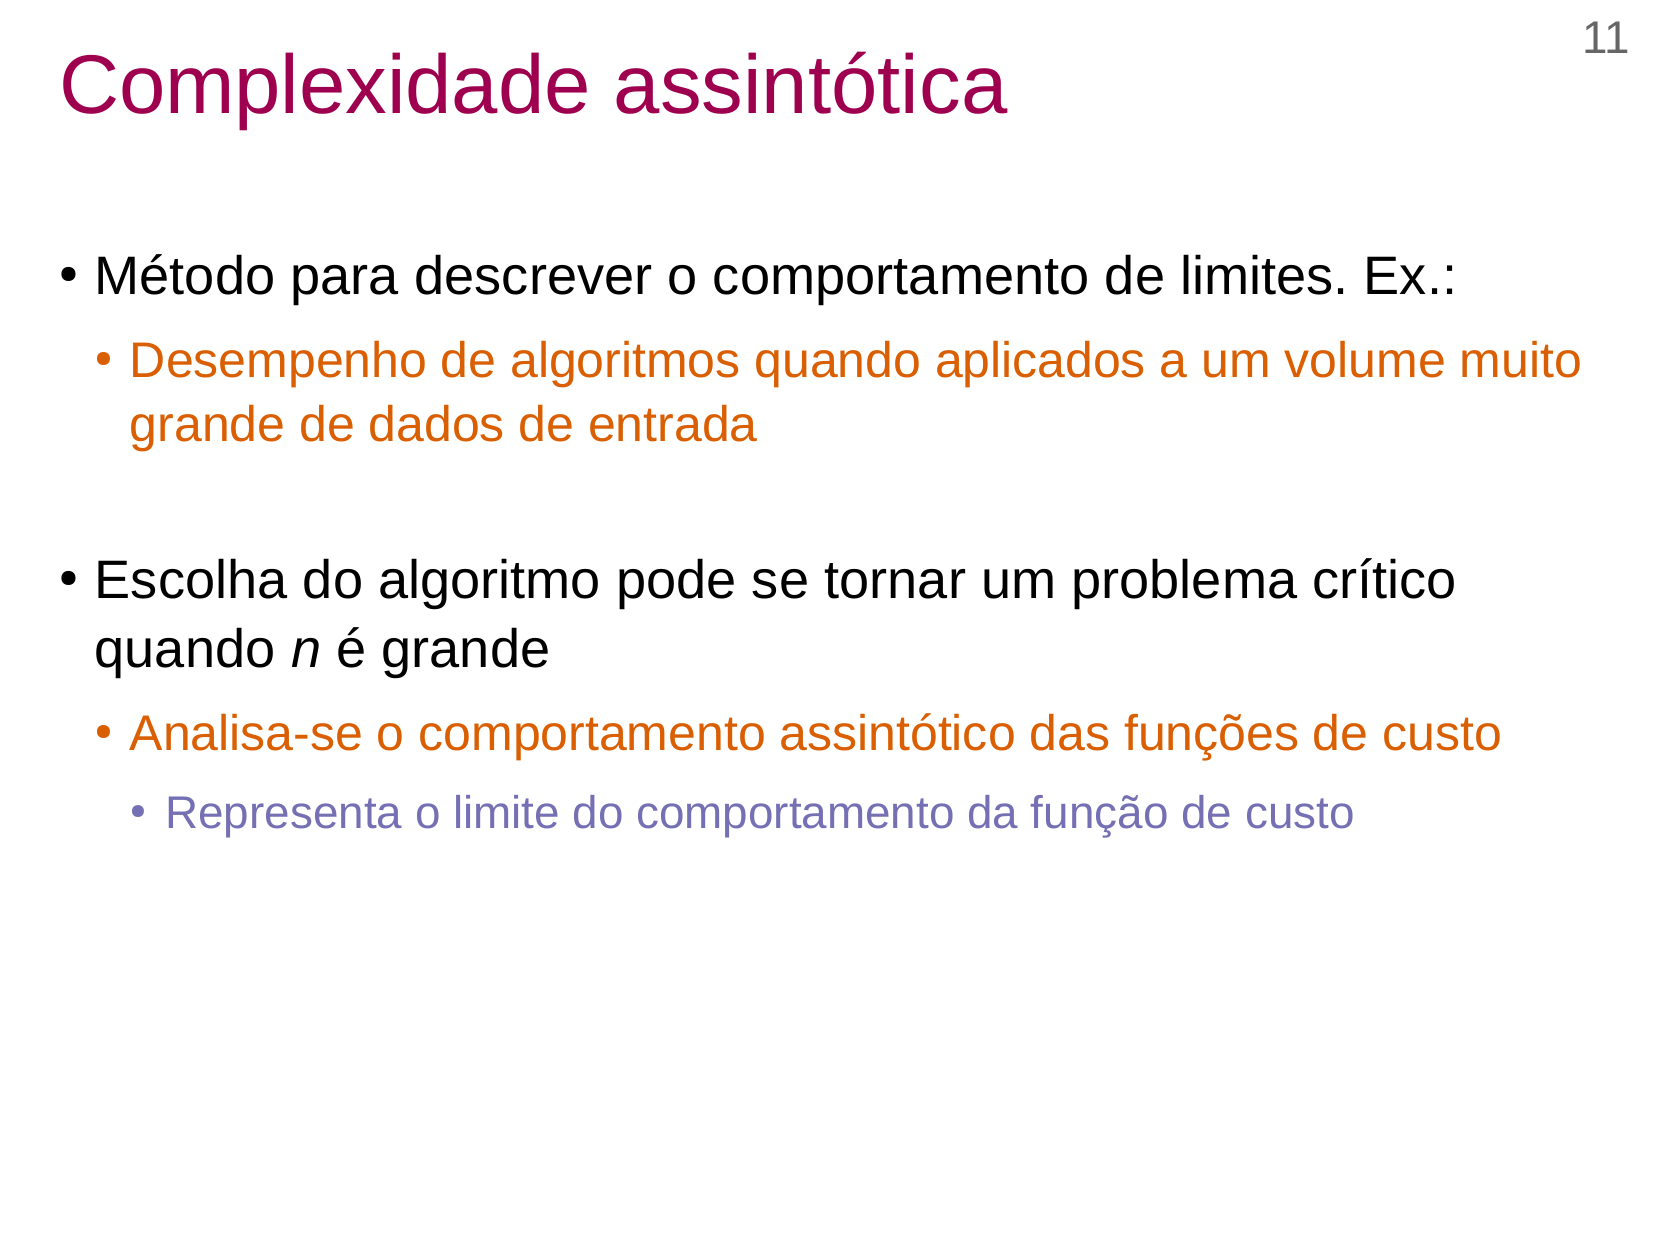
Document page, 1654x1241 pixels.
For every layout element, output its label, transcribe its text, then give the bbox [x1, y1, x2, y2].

title Complexidade assintótica [59, 29, 1595, 148]
list Método para descrever o comportamento de limites. Ex.: Desempenho de algoritmos quando aplicados a um volume muito grande de dados de entrada Escolha do algoritmo pode se tornar um problema crítico quando n é grande Analisa-se o comportamento assintótico das funções de custo Representa o limite do comportamento da função de custo [59, 236, 1595, 1211]
